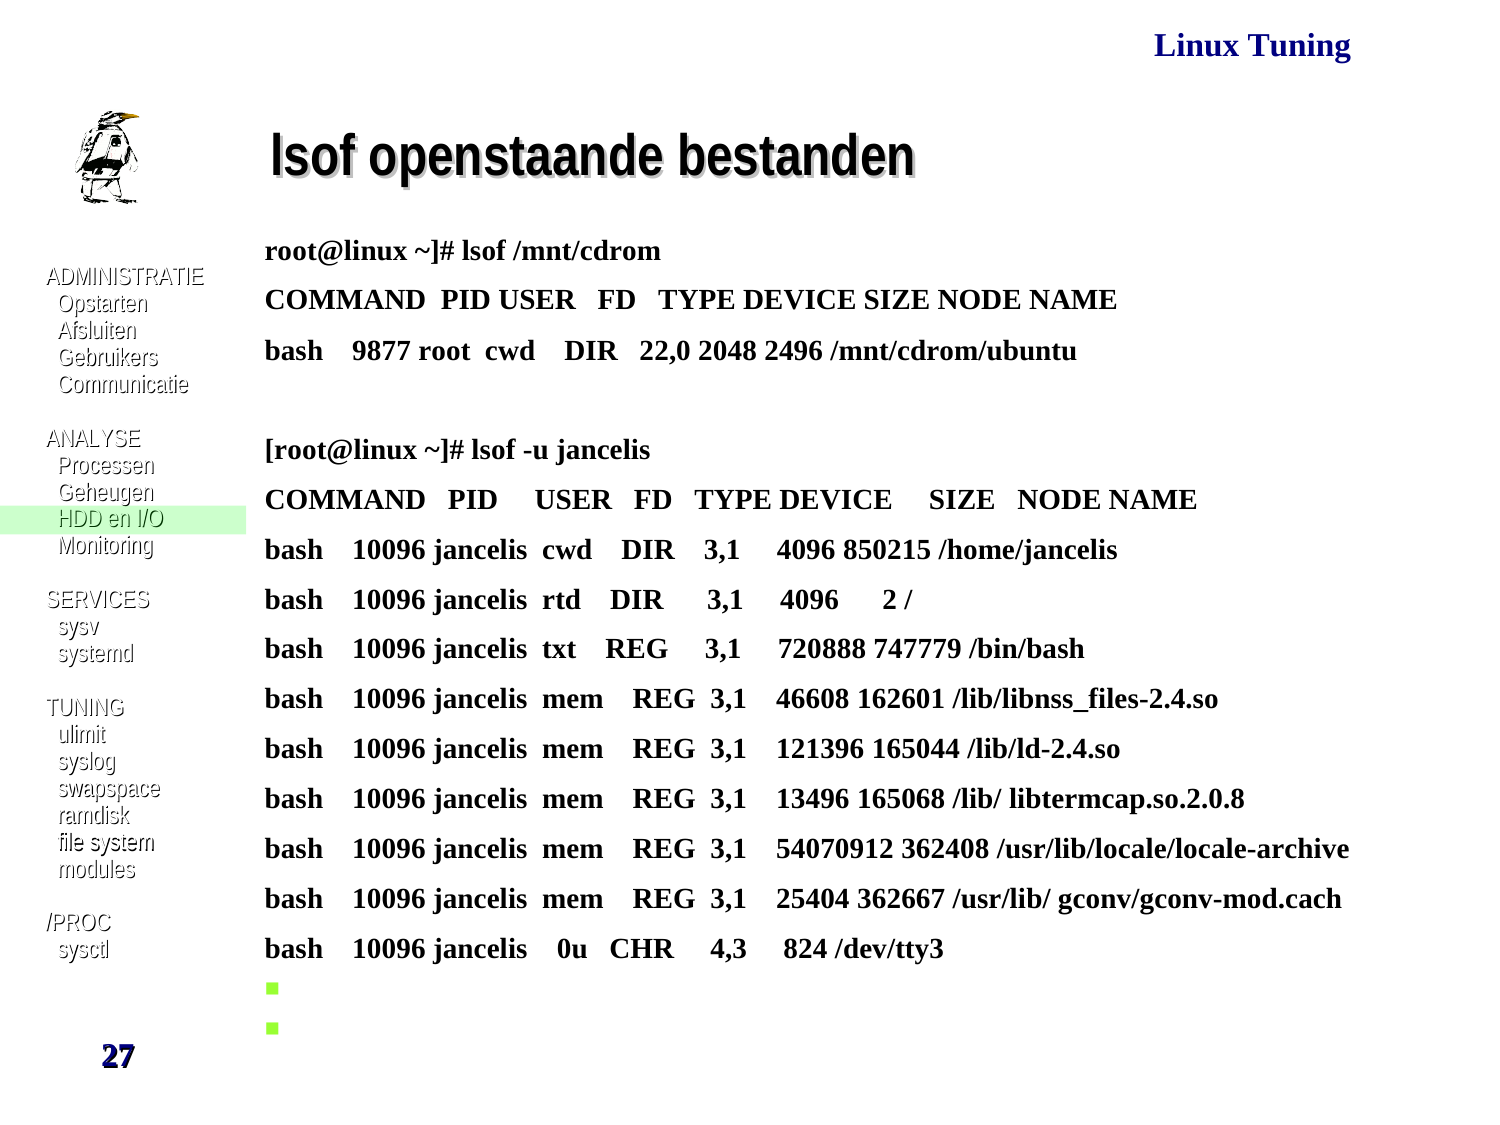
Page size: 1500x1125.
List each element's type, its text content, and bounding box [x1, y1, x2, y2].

picture [57, 105, 143, 206]
text_box [0, 505, 247, 535]
list root@linux ~]# lsof /mnt/cdrom COMMAND PID USER FD TYPE DEVICE SIZE NODE NAME bash 9877 root cwd DIR 22,0 2048 2496 /mnt/cdrom/ubuntu [root@linux ~]# lsof -u jancelis COMMAND PID USER FD TYPE DEVICE SIZE NODE NAME bash 10096 jancelis cwd DIR 3,1 4096 850215 /home/jancelis bash 10096 jancelis rtd DIR 3,1 4096 2 / bash 10096 jancelis txt REG 3,1 720888 747779 /bin/bash bash 10096 jancelis mem REG 3,1 46608 162601 /lib/libnss_files-2.4.so bash 10096 jancelis mem REG 3,1 121396 165044 /lib/ld-2.4.so bash 10096 jancelis mem REG 3,1 13496 165068 /lib/ libtermcap.so.2.0.8 bash 10096 jancelis mem REG 3,1 54070912 362408 /usr/lib/locale/locale-archive bash 10096 jancelis mem REG 3,1 25404 362667 /usr/lib/ gconv/gconv-mod.cach bash 10096 jancelis 0u CHR 4,3 824 /dev/tty3 [264, 229, 1486, 1043]
title lsof openstaande bestanden [270, 41, 1500, 250]
